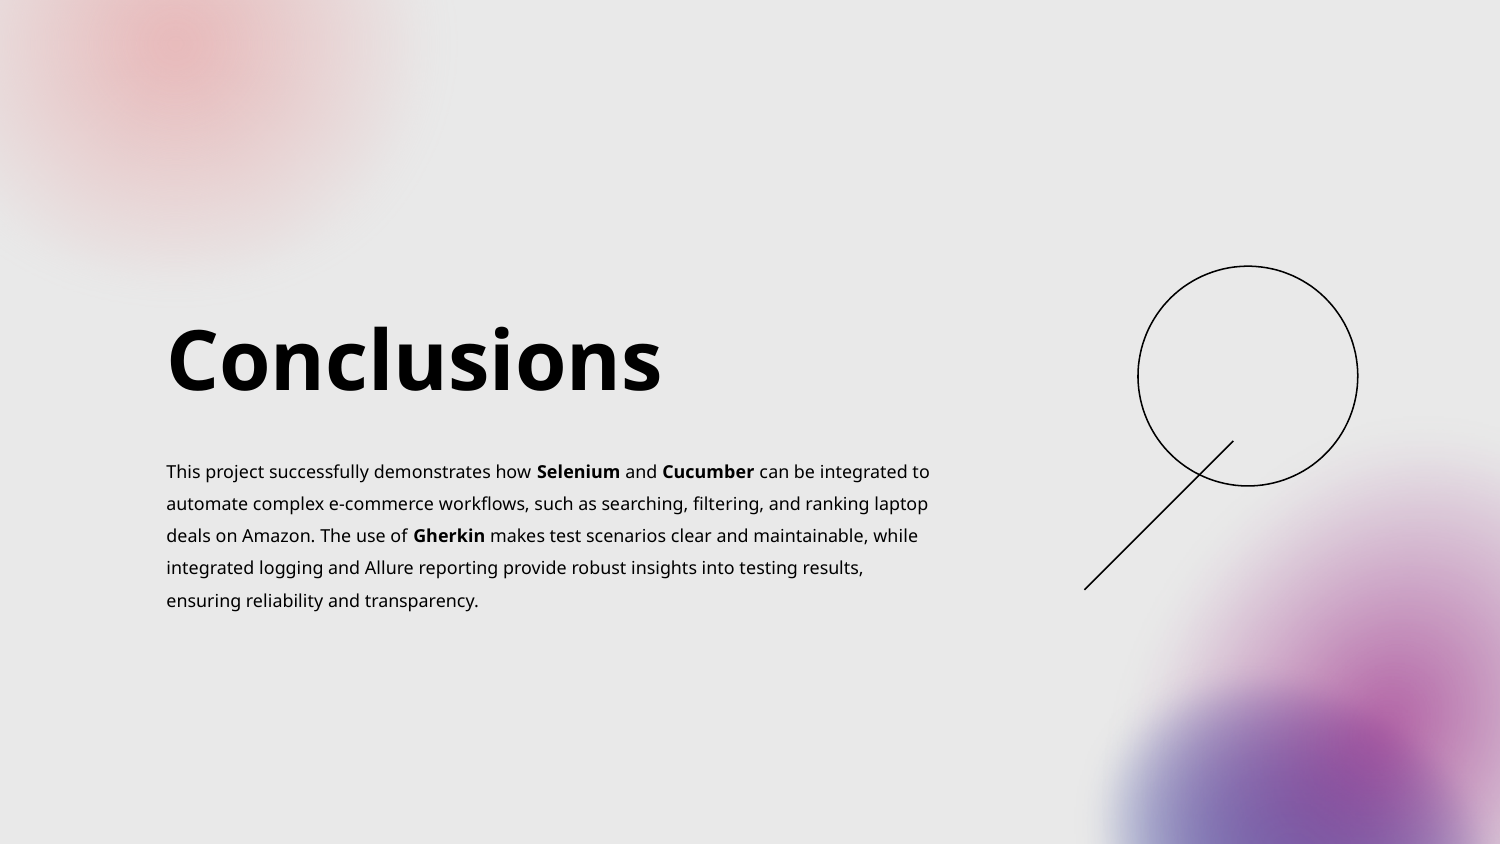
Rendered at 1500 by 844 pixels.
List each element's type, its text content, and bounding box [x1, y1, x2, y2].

title Conclusions [151, 204, 954, 422]
subtitle This project successfully demonstrates how Selenium and Cucumber can be integrated to automate complex e-commerce workflows, such as searching, filtering, and ranking laptop deals on Amazon. The use of Gherkin makes test scenarios clear and maintainable, while integrated logging and Allure reporting provide robust insights into testing results, ensuring reliability and transparency. [151, 434, 954, 627]
